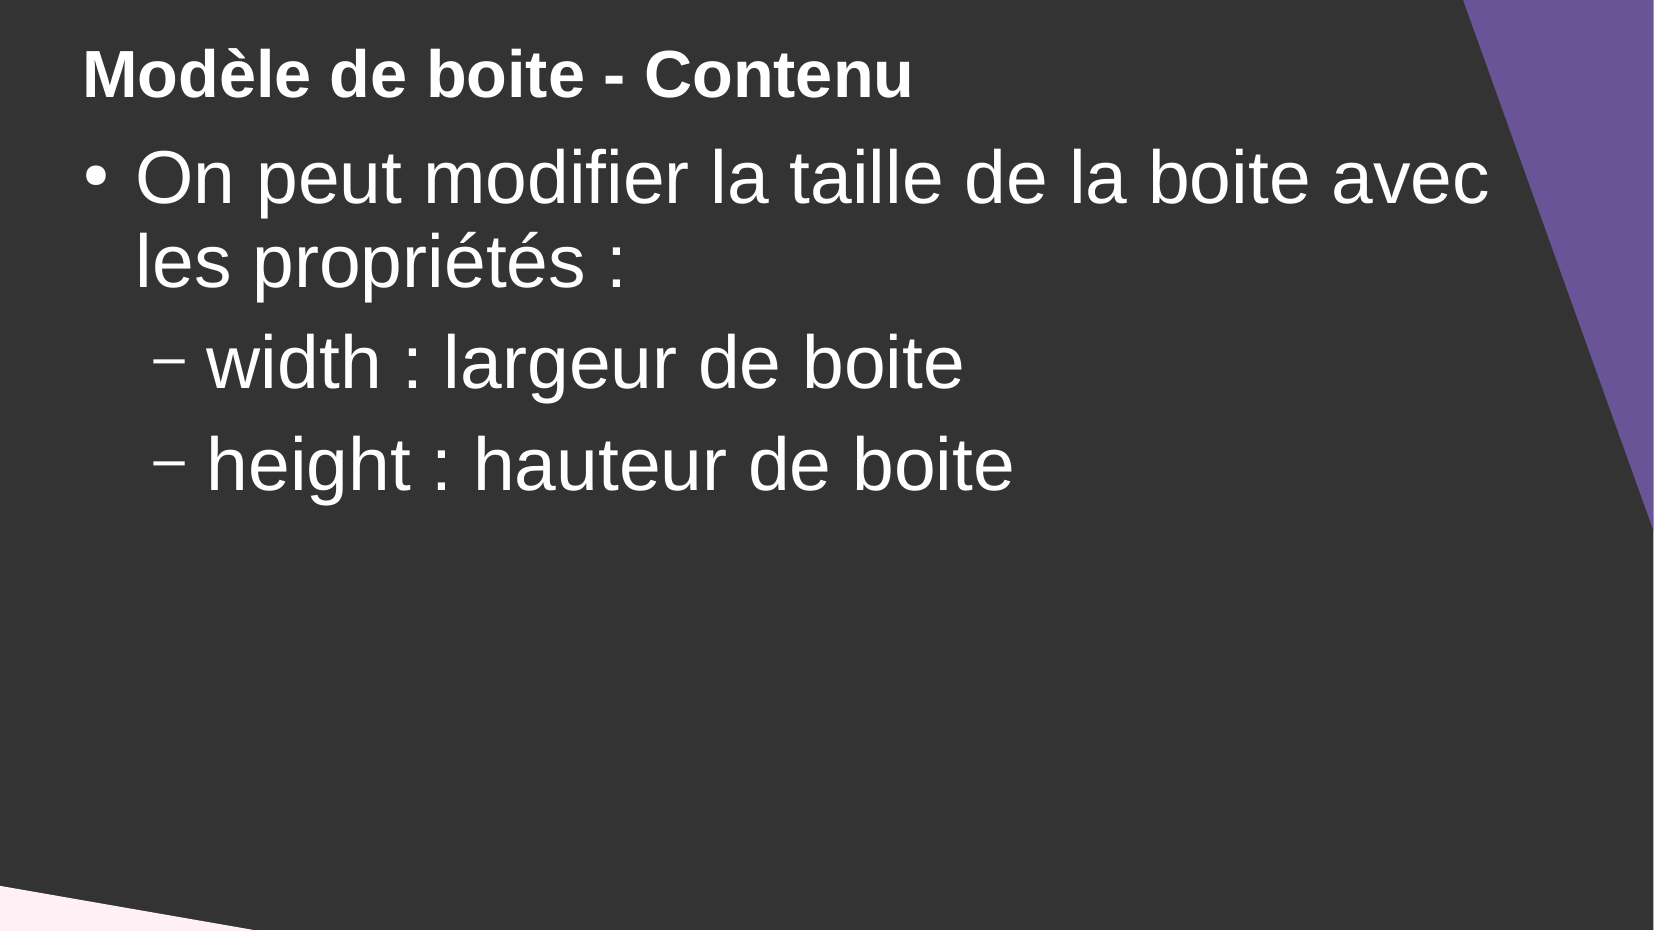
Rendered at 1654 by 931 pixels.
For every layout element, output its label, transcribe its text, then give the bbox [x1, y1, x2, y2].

text_box [1463, 0, 1654, 533]
text_box [0, 885, 260, 931]
list On peut modifier la taille de la boite avec les propriétés : width : largeur de boite height : hauteur de boite [64, 135, 1604, 798]
title Modèle de boite - Contenu [82, 37, 1394, 112]
